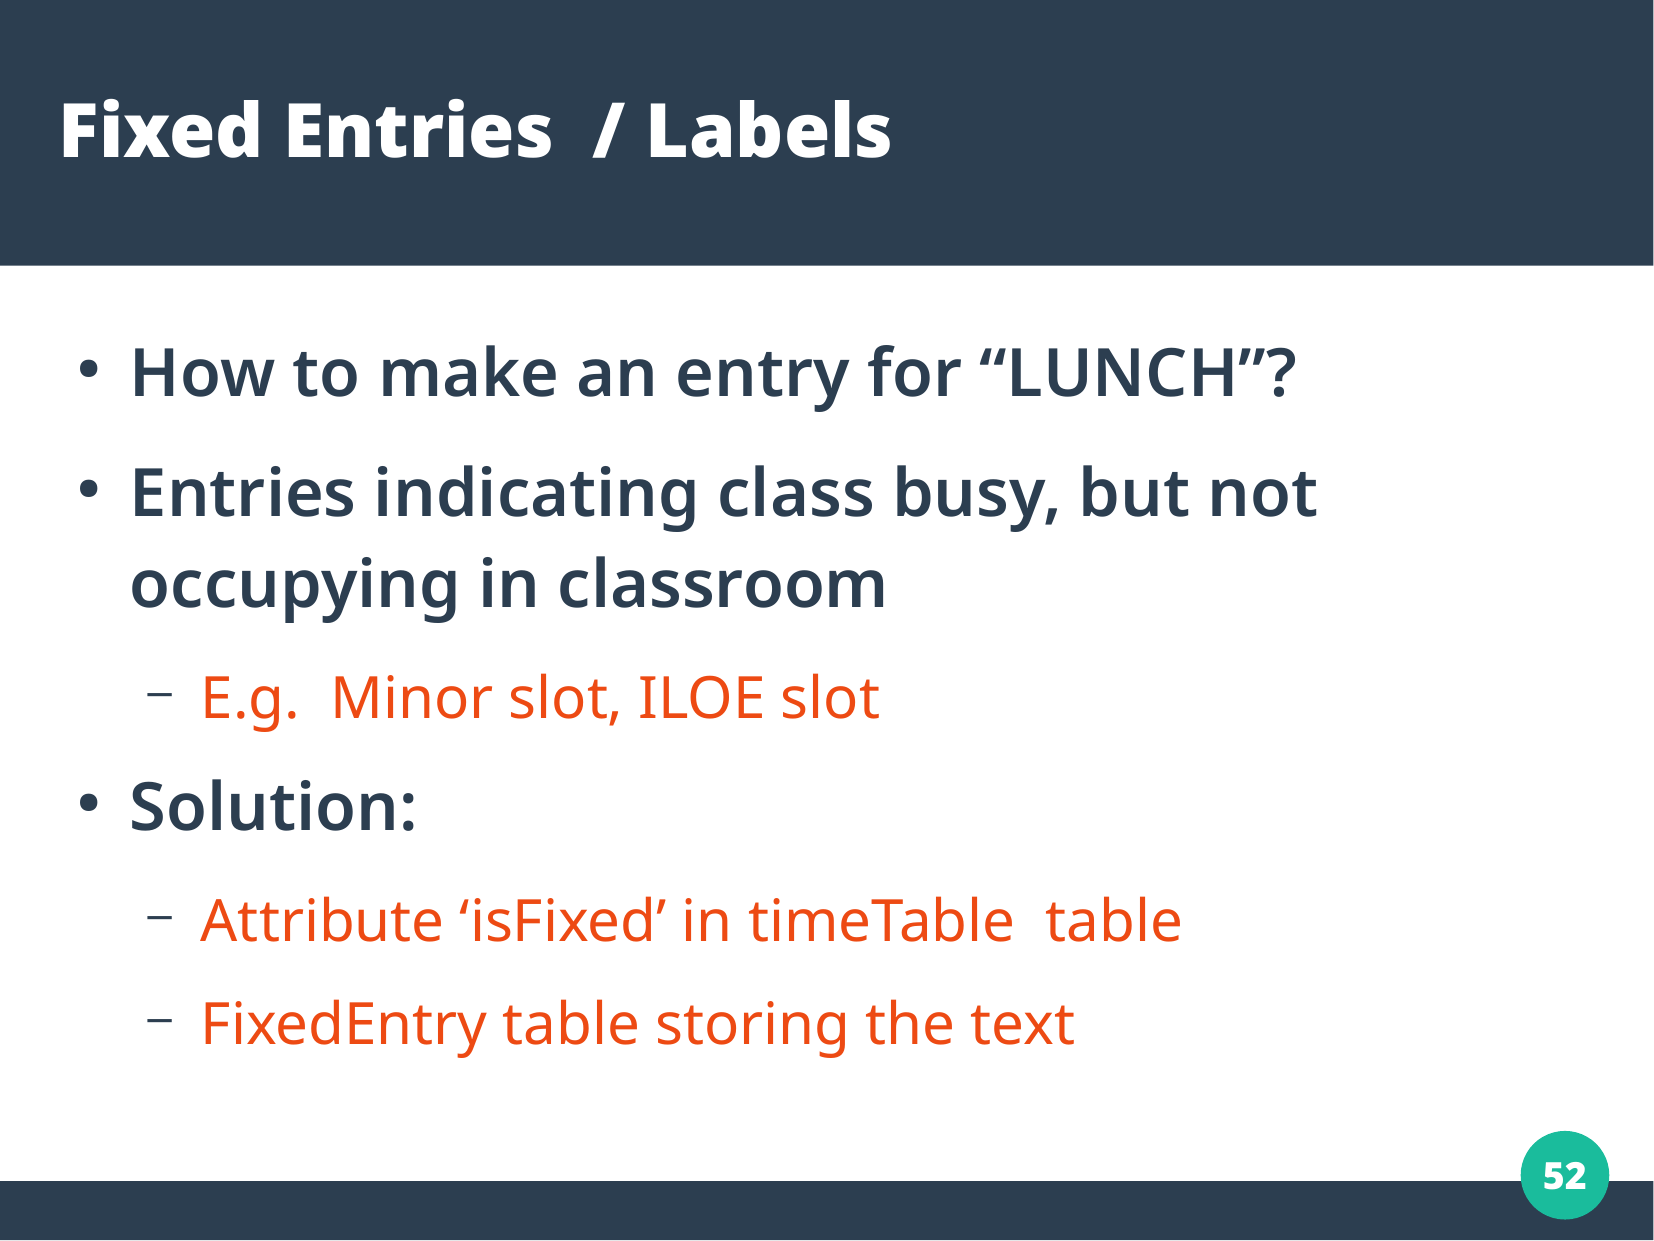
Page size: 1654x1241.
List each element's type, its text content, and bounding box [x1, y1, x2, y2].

list How to make an entry for “LUNCH”? Entries indicating class busy, but not occupying in classroom E.g. Minor slot, ILOE slot Solution: Attribute ‘isFixed’ in timeTable table FixedEntry table storing the text [59, 324, 1595, 1152]
title Fixed Entries / Labels [59, 49, 1595, 207]
